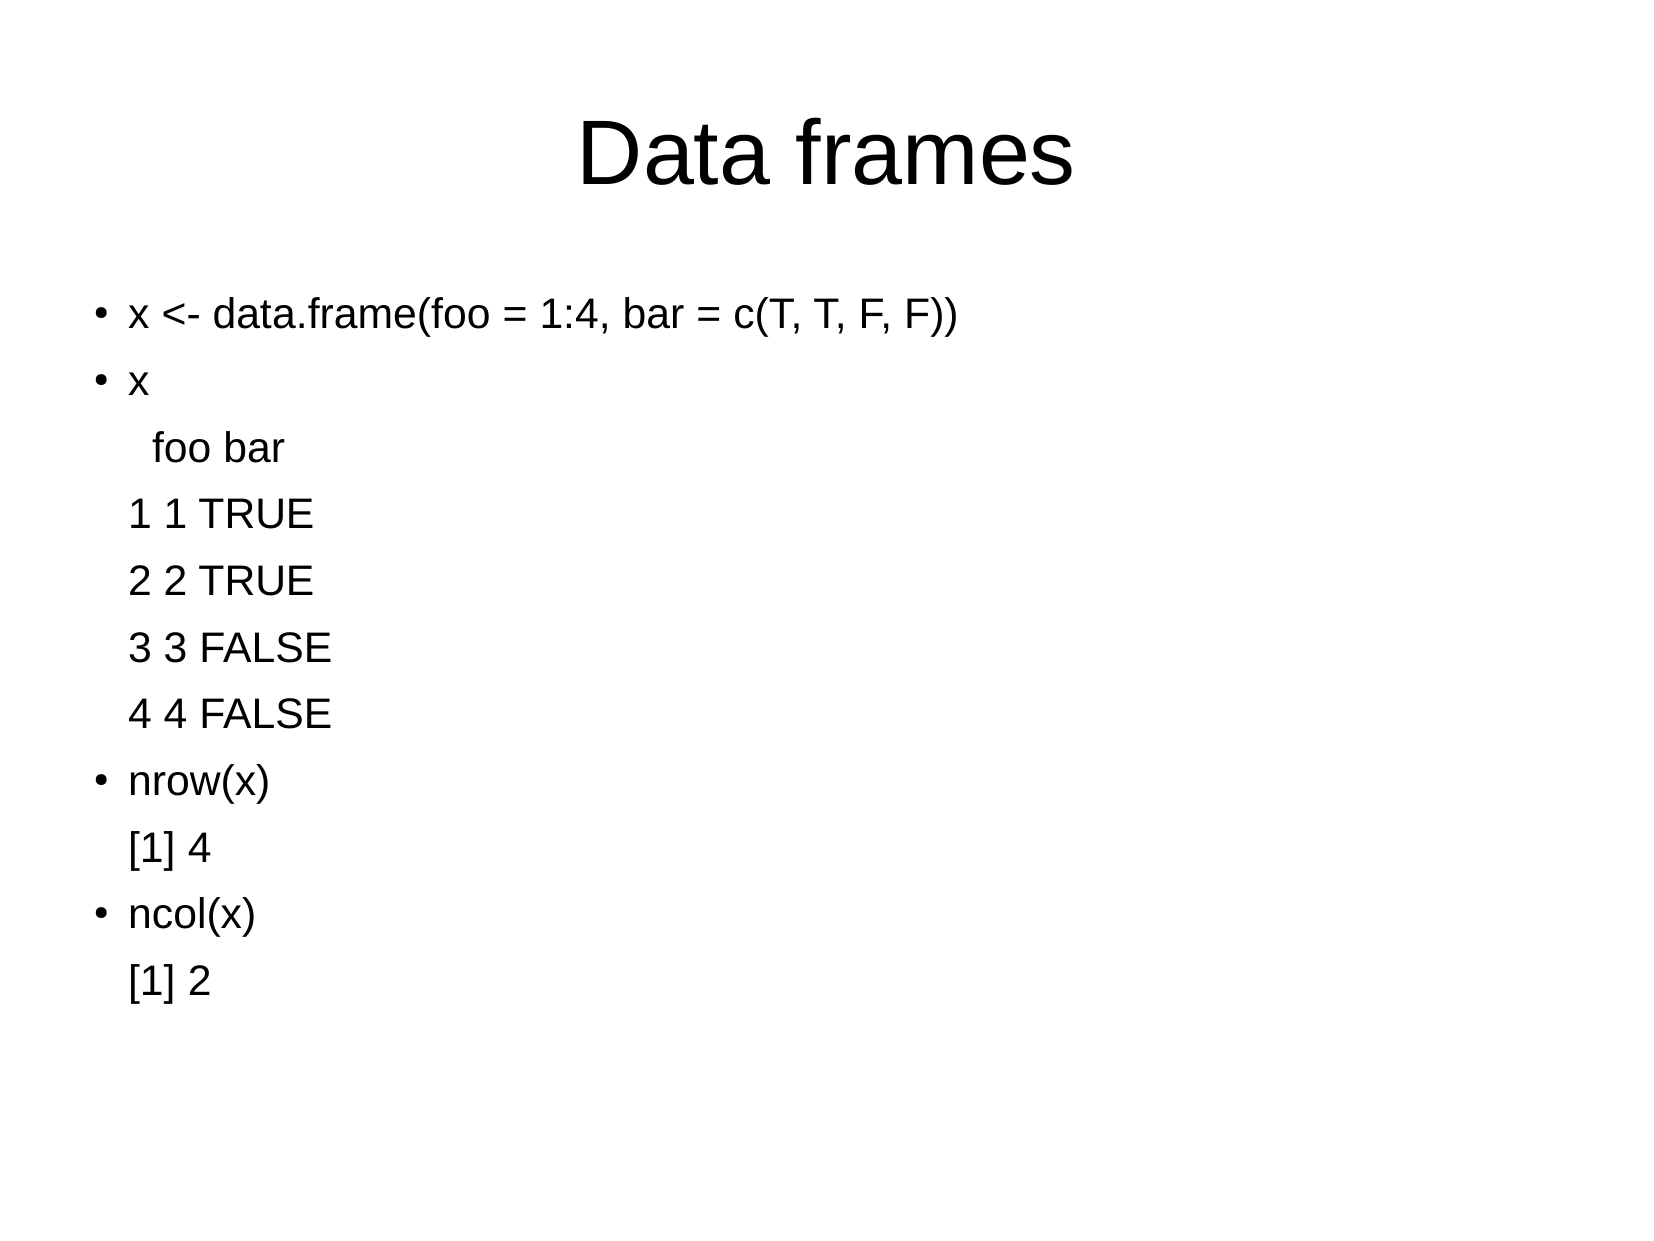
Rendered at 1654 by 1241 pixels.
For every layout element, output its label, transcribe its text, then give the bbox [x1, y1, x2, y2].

title Data frames [82, 49, 1571, 257]
list x <- data.frame(foo = 1:4, bar = c(T, T, F, F)) x foo bar 1 1 TRUE 2 2 TRUE 3 3 FALSE 4 4 FALSE nrow(x) [1] 4 ncol(x) [1] 2 [82, 290, 1538, 1010]
